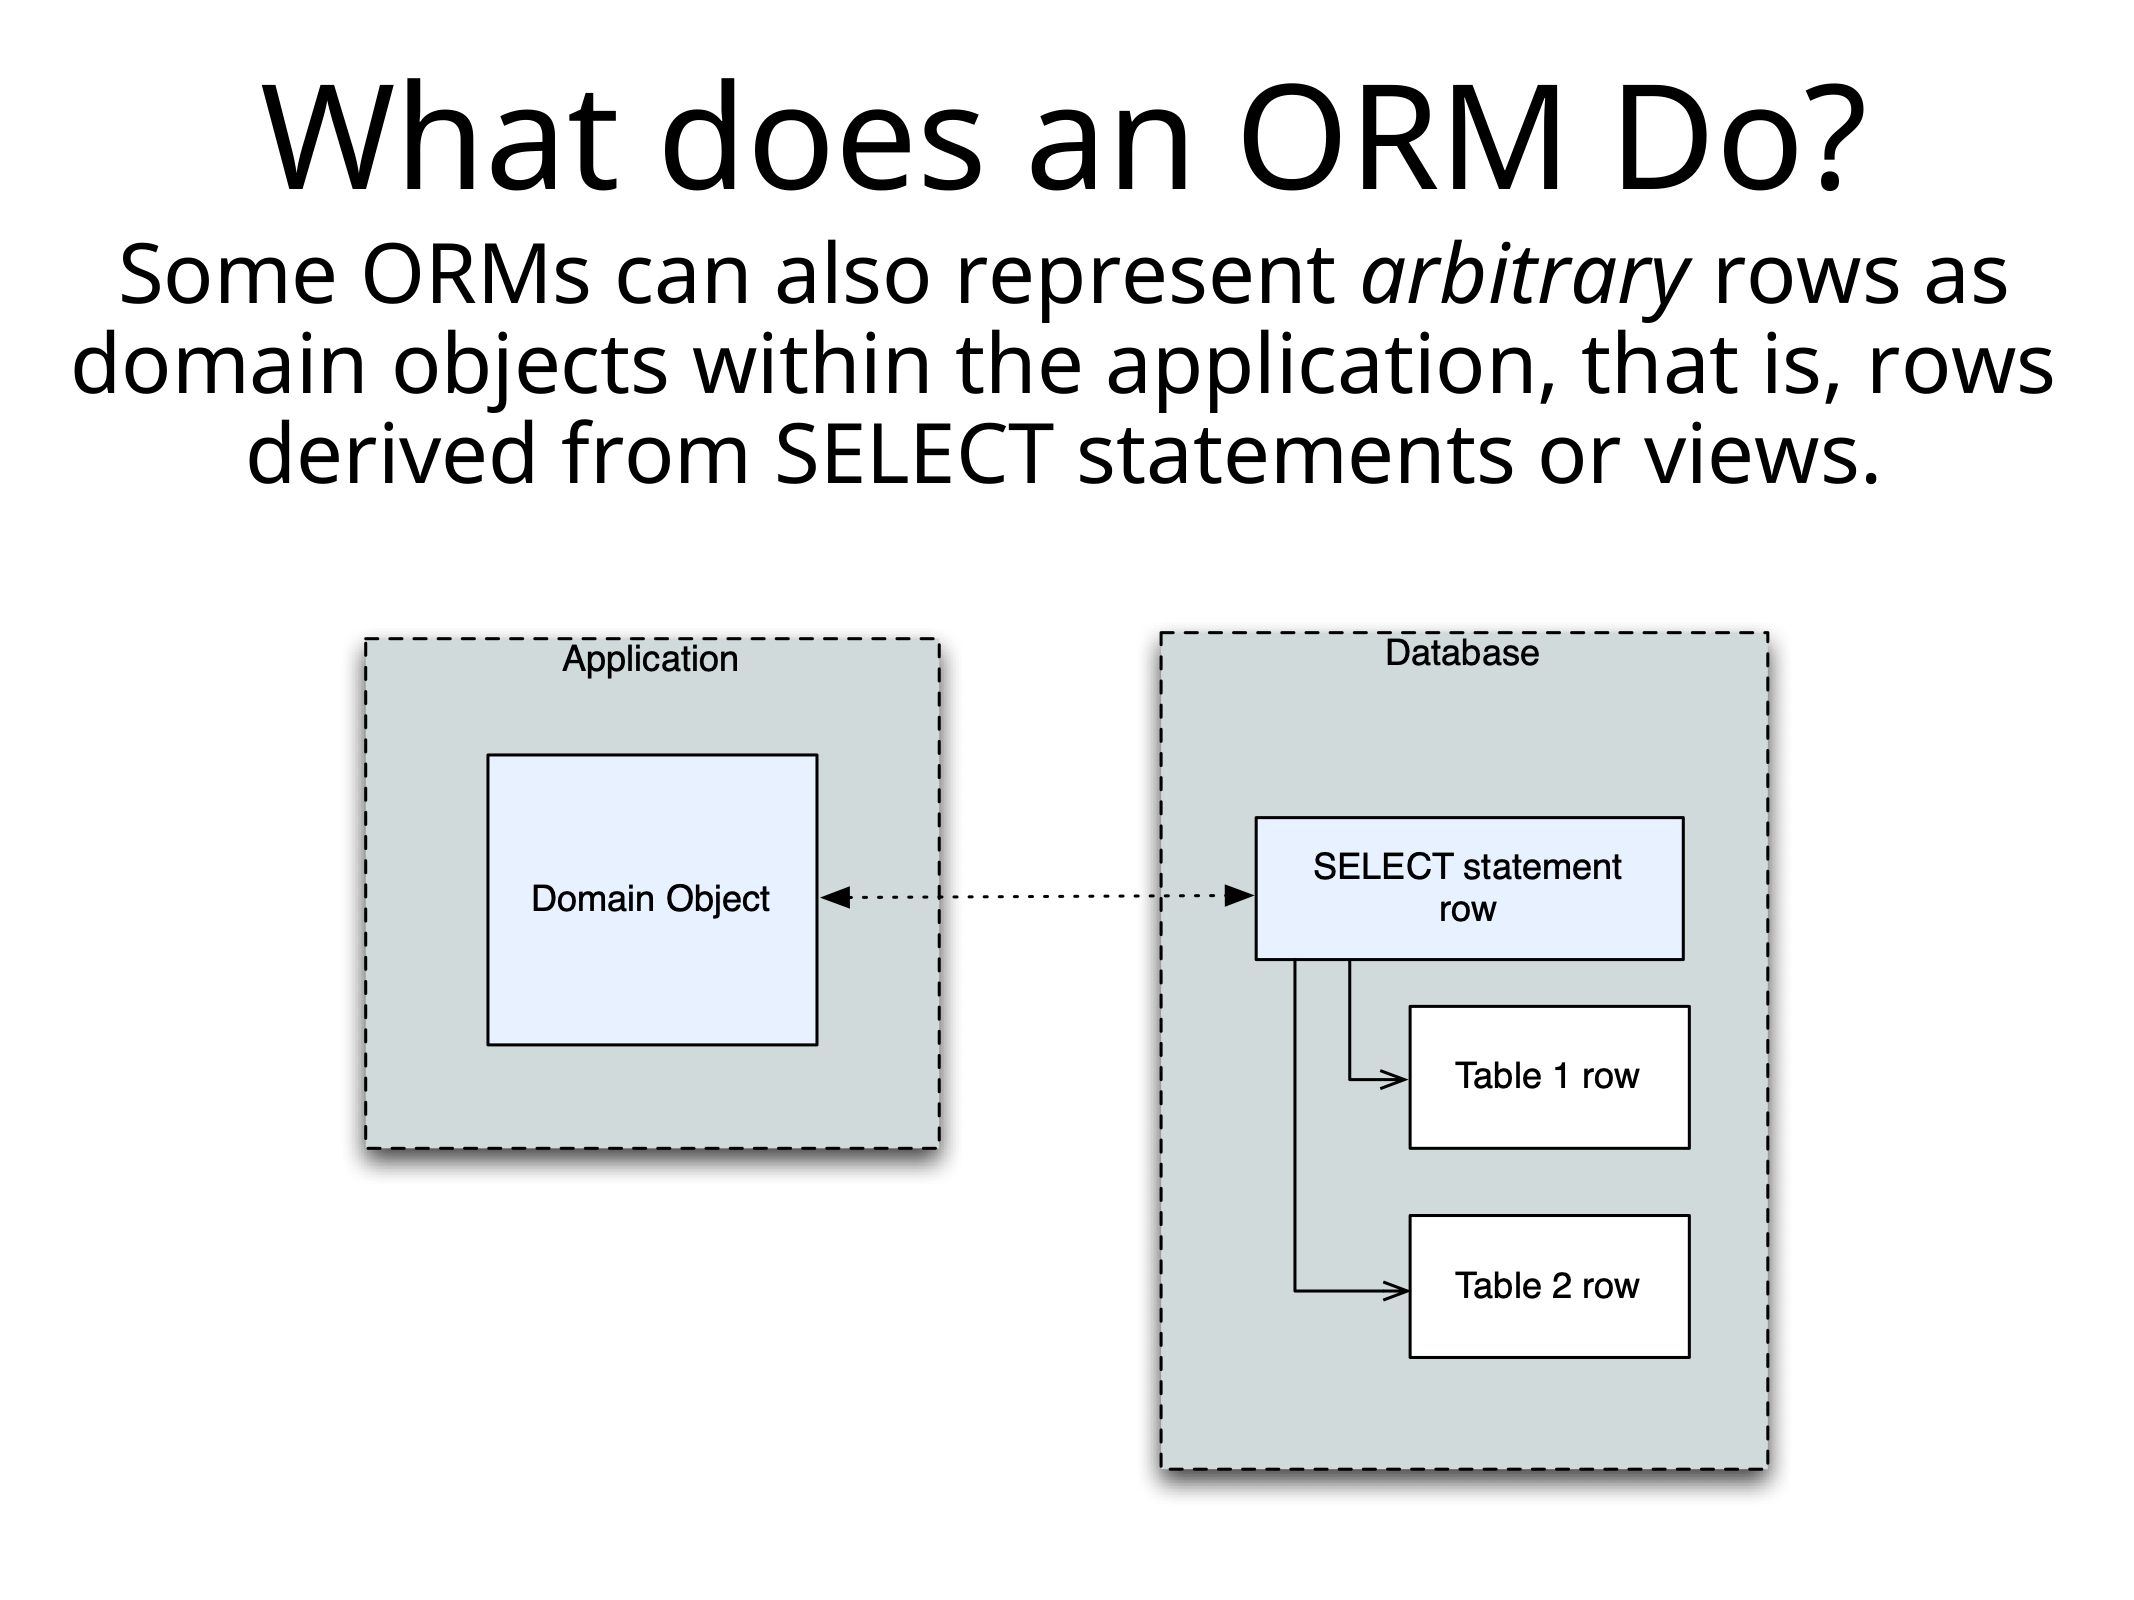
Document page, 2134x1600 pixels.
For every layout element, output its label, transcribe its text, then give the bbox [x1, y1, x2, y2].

title What does an ORM Do? [60, 41, 2069, 244]
picture [331, 610, 1798, 1513]
text_box Some ORMs can also represent arbitrary rows as domain objects within the application, that is, rows derived from SELECT statements or views. [58, 223, 2071, 510]
